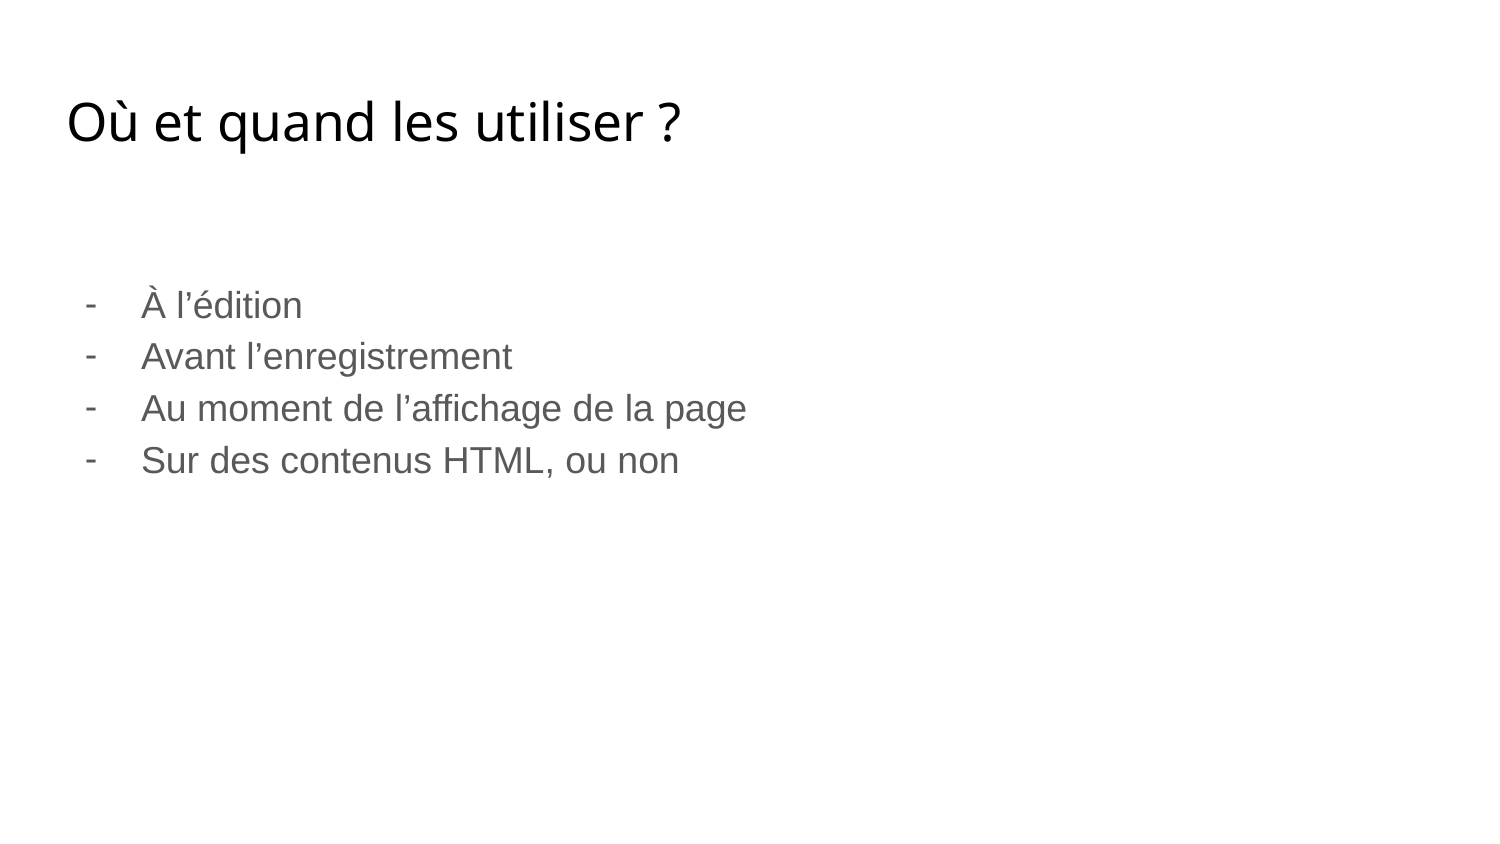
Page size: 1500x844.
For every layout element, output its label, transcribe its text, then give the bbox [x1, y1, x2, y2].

title Où et quand les utiliser ? [51, 72, 1449, 167]
list À l’édition Avant l’enregistrement Au moment de l’affichage de la page Sur des contenus HTML, ou non [51, 189, 1449, 750]
